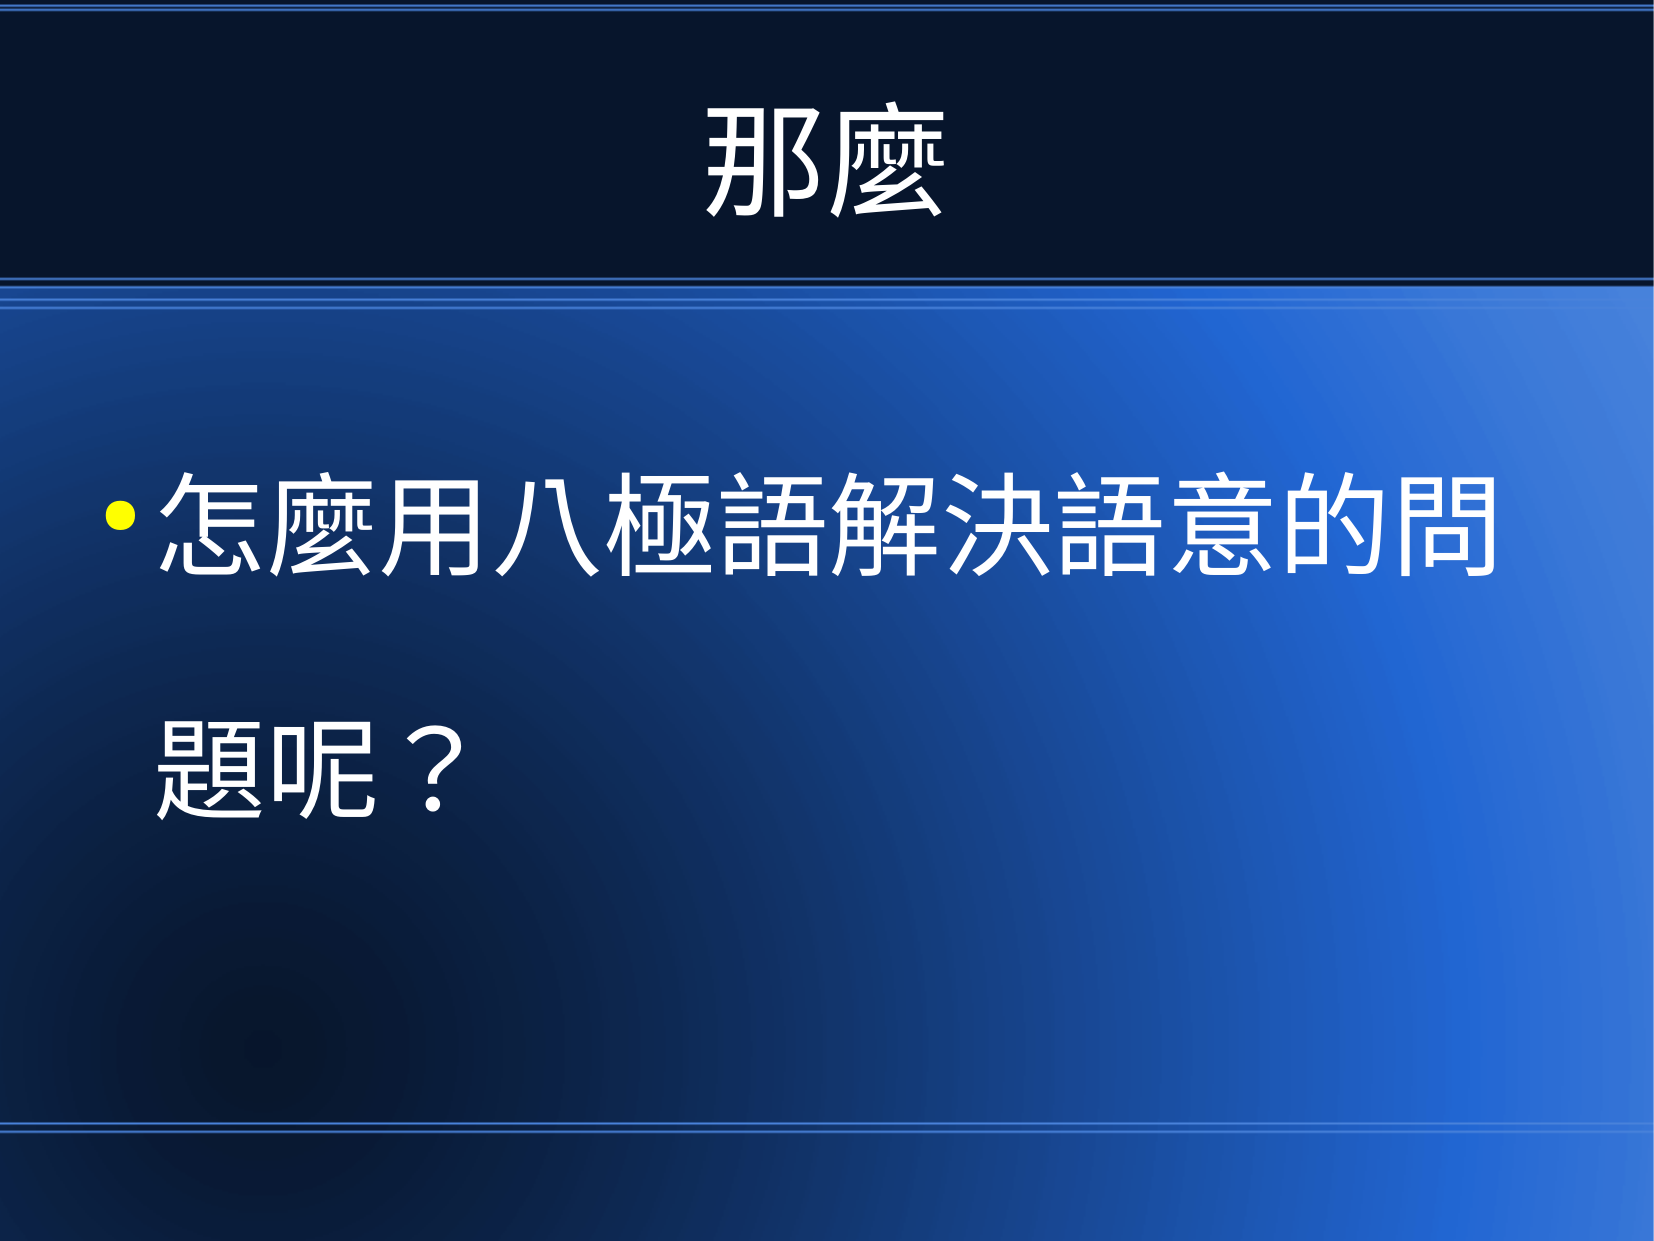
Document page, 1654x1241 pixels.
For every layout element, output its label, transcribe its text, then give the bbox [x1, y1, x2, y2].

list 怎麼用八極語解決語意的問題呢？ [82, 355, 1571, 1241]
picture [0, 0, 1654, 1241]
title 那麼 [82, 49, 1571, 257]
